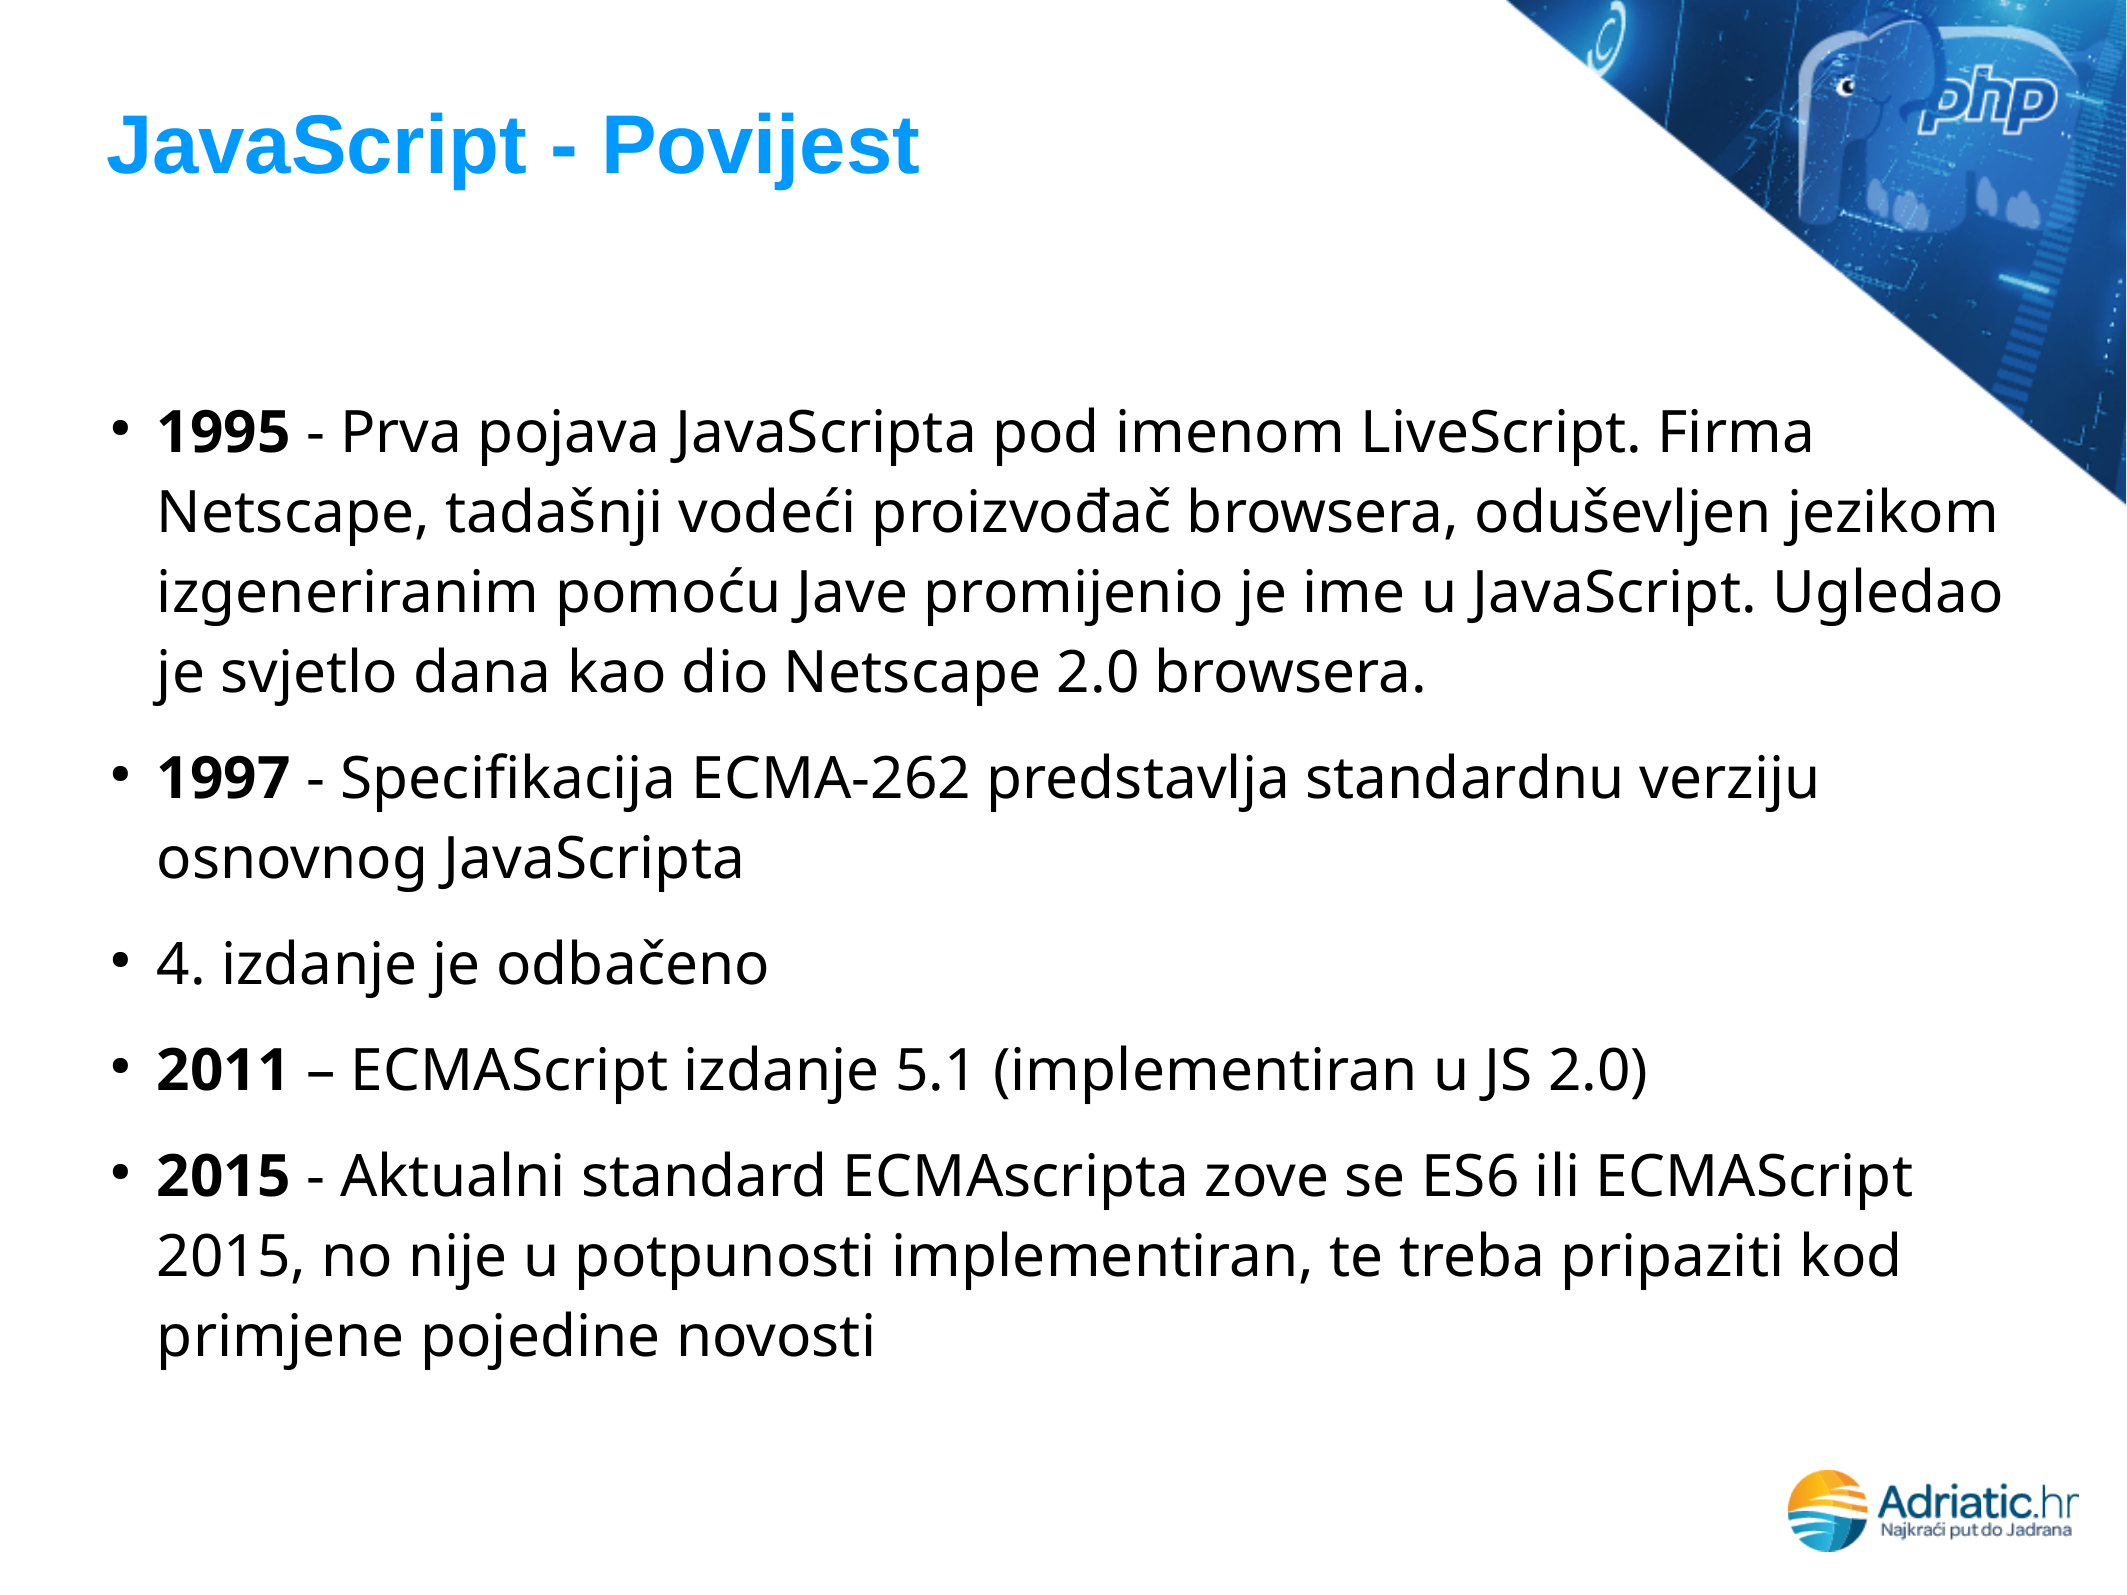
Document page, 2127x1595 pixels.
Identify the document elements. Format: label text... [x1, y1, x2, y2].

list 1995 - Prva pojava JavaScripta pod imenom LiveScript. Firma Netscape, tadašnji vodeći proizvođač browsera, oduševljen jezikom izgeneriranim pomoću Jave promijenio je ime u JavaScript. Ugledao je svjetlo dana kao dio Netscape 2.0 browsera. 1997 - Specifikacija ECMA-262 predstavlja standardnu verziju osnovnog JavaScripta 4. izdanje je odbačeno 2011 – ECMAScript izdanje 5.1 (implementiran u JS 2.0) 2015 - Aktualni standard ECMAscripta zove se ES6 ili ECMAScript 2015, no nije u potpunosti implementiran, te treba pripaziti kod primjene pojedine novosti [94, 283, 2008, 1441]
title JavaScript - Povijest [106, 70, 1630, 219]
picture [1505, 0, 2127, 625]
picture [1788, 1470, 2079, 1552]
